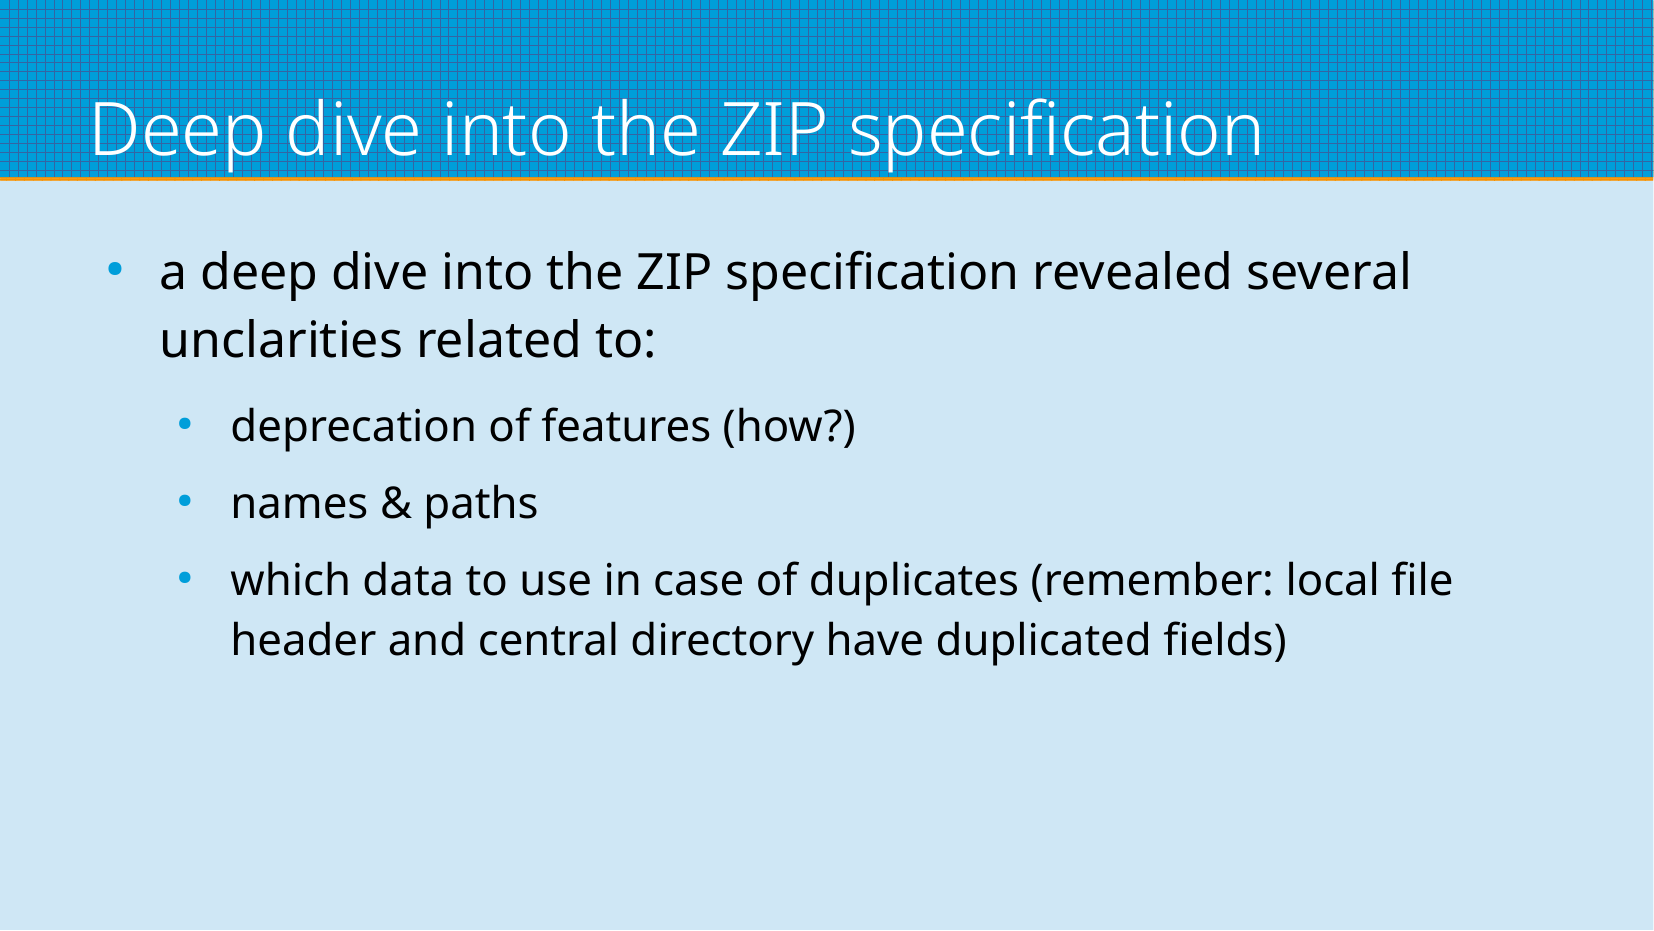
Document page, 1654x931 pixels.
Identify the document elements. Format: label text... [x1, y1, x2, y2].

title Deep dive into the ZIP specification [88, 14, 1565, 178]
list a deep dive into the ZIP specification revealed several unclarities related to: deprecation of features (how?) names & paths which data to use in case of duplicates (remember: local file header and central directory have duplicated fields) [88, 236, 1565, 813]
